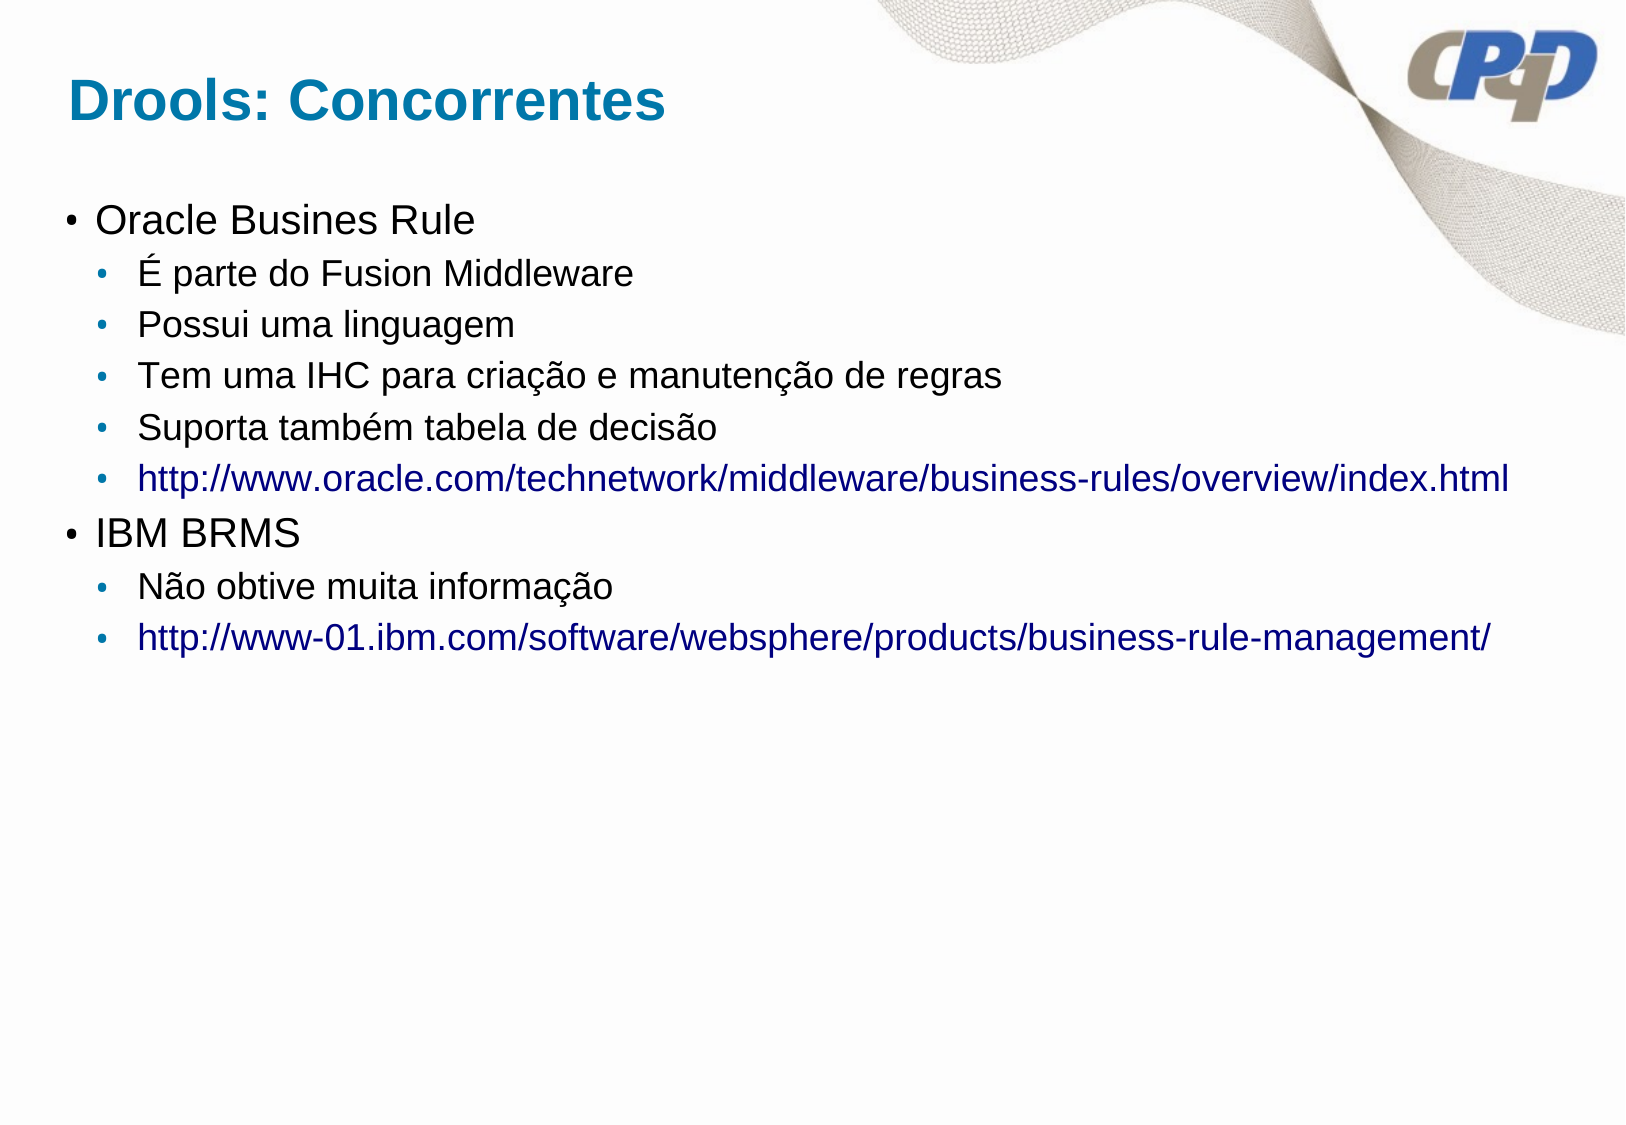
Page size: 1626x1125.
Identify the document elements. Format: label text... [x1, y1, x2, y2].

list Oracle Busines Rule É parte do Fusion Middleware Possui uma linguagem Tem uma IHC para criação e manutenção de regras Suporta também tabela de decisão http://www.oracle.com/technetwork/middleware/business-rules/overview/index.html IBM BRMS Não obtive muita informação http://www-01.ibm.com/software/websphere/products/business-rule-management/ [63, 196, 1544, 939]
picture [0, 0, 1626, 1125]
title Drools: Concorrentes [68, 57, 1288, 143]
